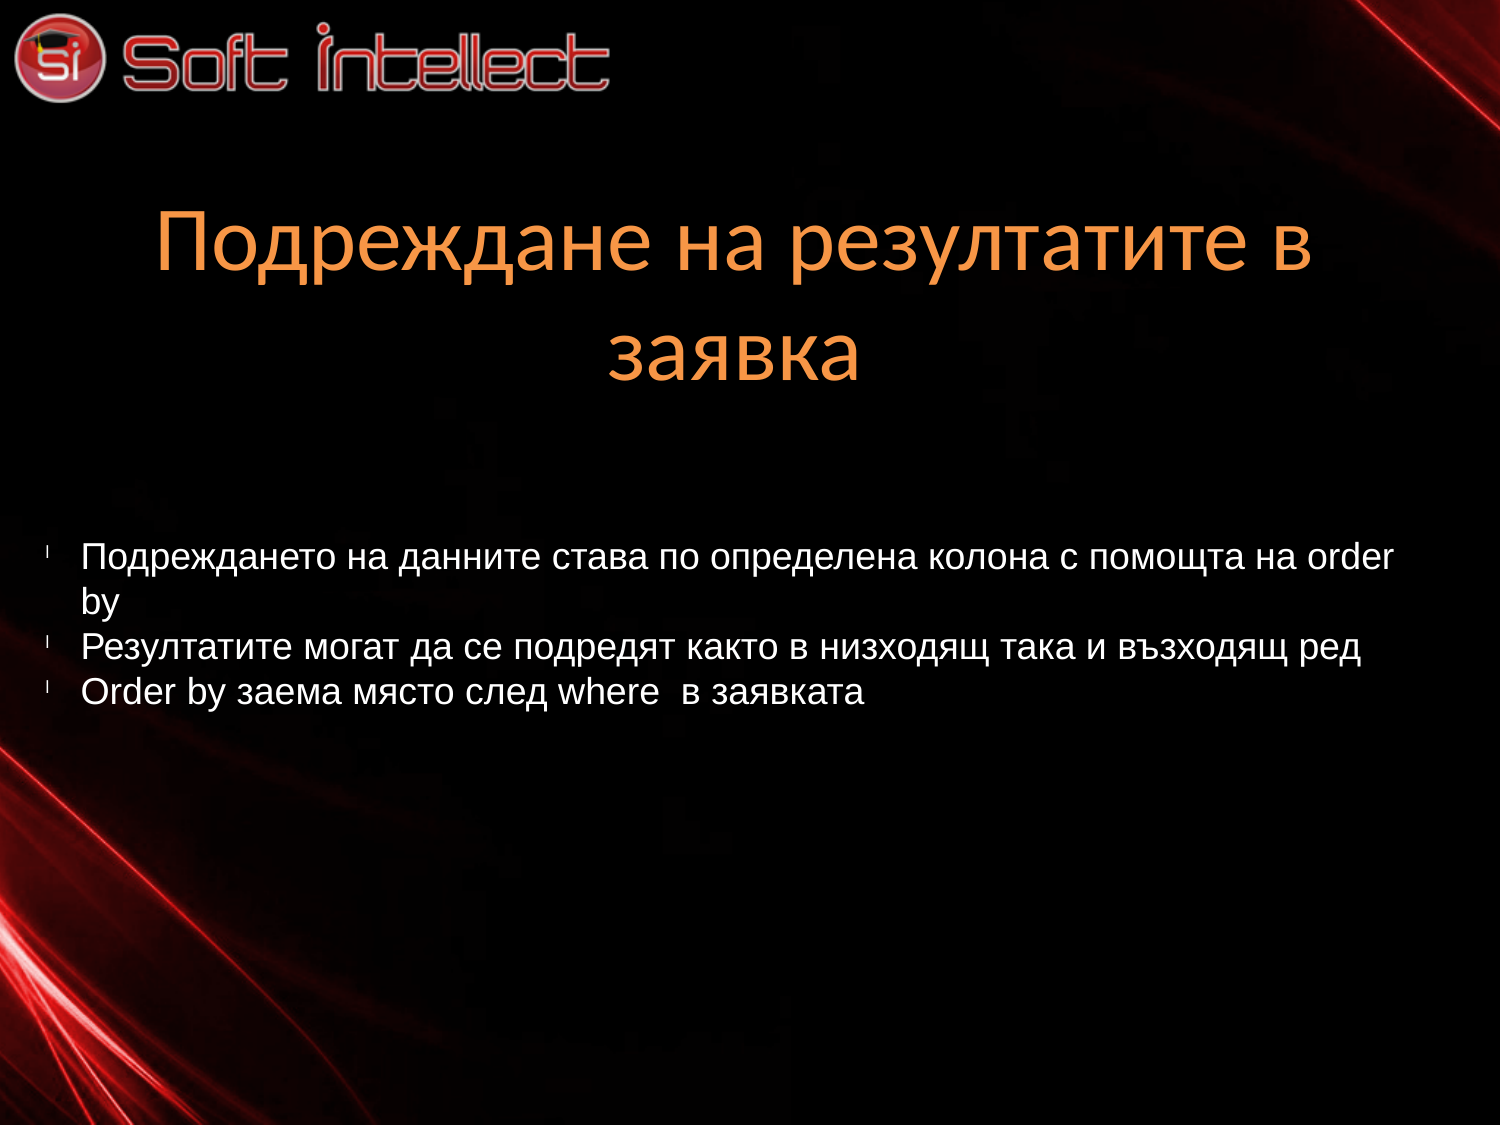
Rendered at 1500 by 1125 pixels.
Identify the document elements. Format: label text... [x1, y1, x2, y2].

text_box Подреждането на данните става по определена колона с помощта на order by Резултатите могат да се подредят както в низходящ така и възходящ ред Order by заема място след where в заявката [30, 524, 1440, 765]
text_box Подреждане на резултатите в заявка [60, 194, 1410, 382]
picture [0, 0, 1500, 1125]
